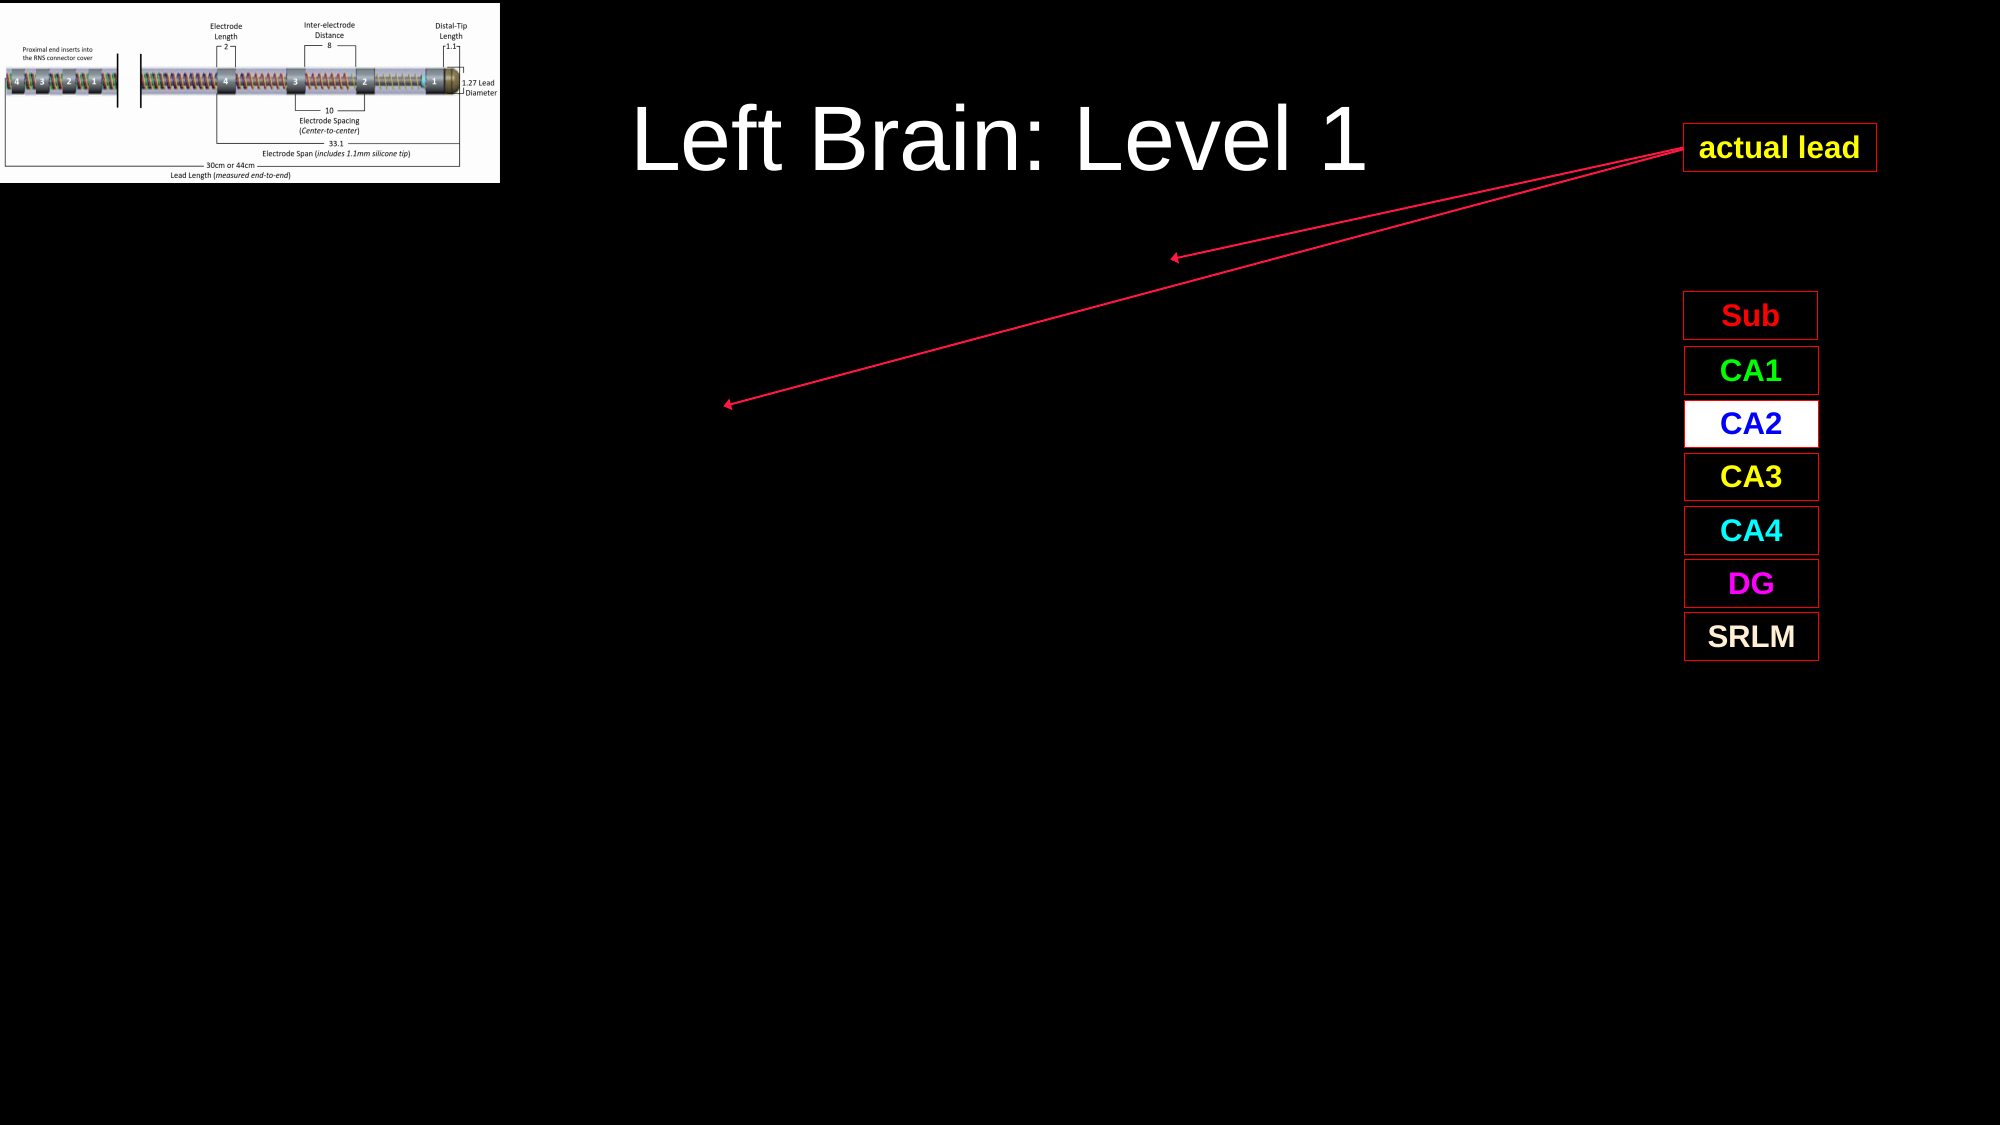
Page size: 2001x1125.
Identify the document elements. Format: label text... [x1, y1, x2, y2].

text_box Sub [1683, 291, 1818, 340]
picture [0, 3, 500, 183]
text_box actual lead [1683, 123, 1877, 172]
text_box CA3 [1684, 453, 1819, 501]
text_box CA2 [1684, 400, 1819, 448]
text_box CA1 [1684, 346, 1819, 395]
text_box CA4 [1684, 506, 1819, 555]
title Left Brain: Level 1 [1301, 160, 1635, 233]
text_box SRLM [1684, 612, 1819, 661]
text_box DG [1684, 559, 1819, 608]
title Left Brain: Level 1 [99, 44, 1900, 233]
